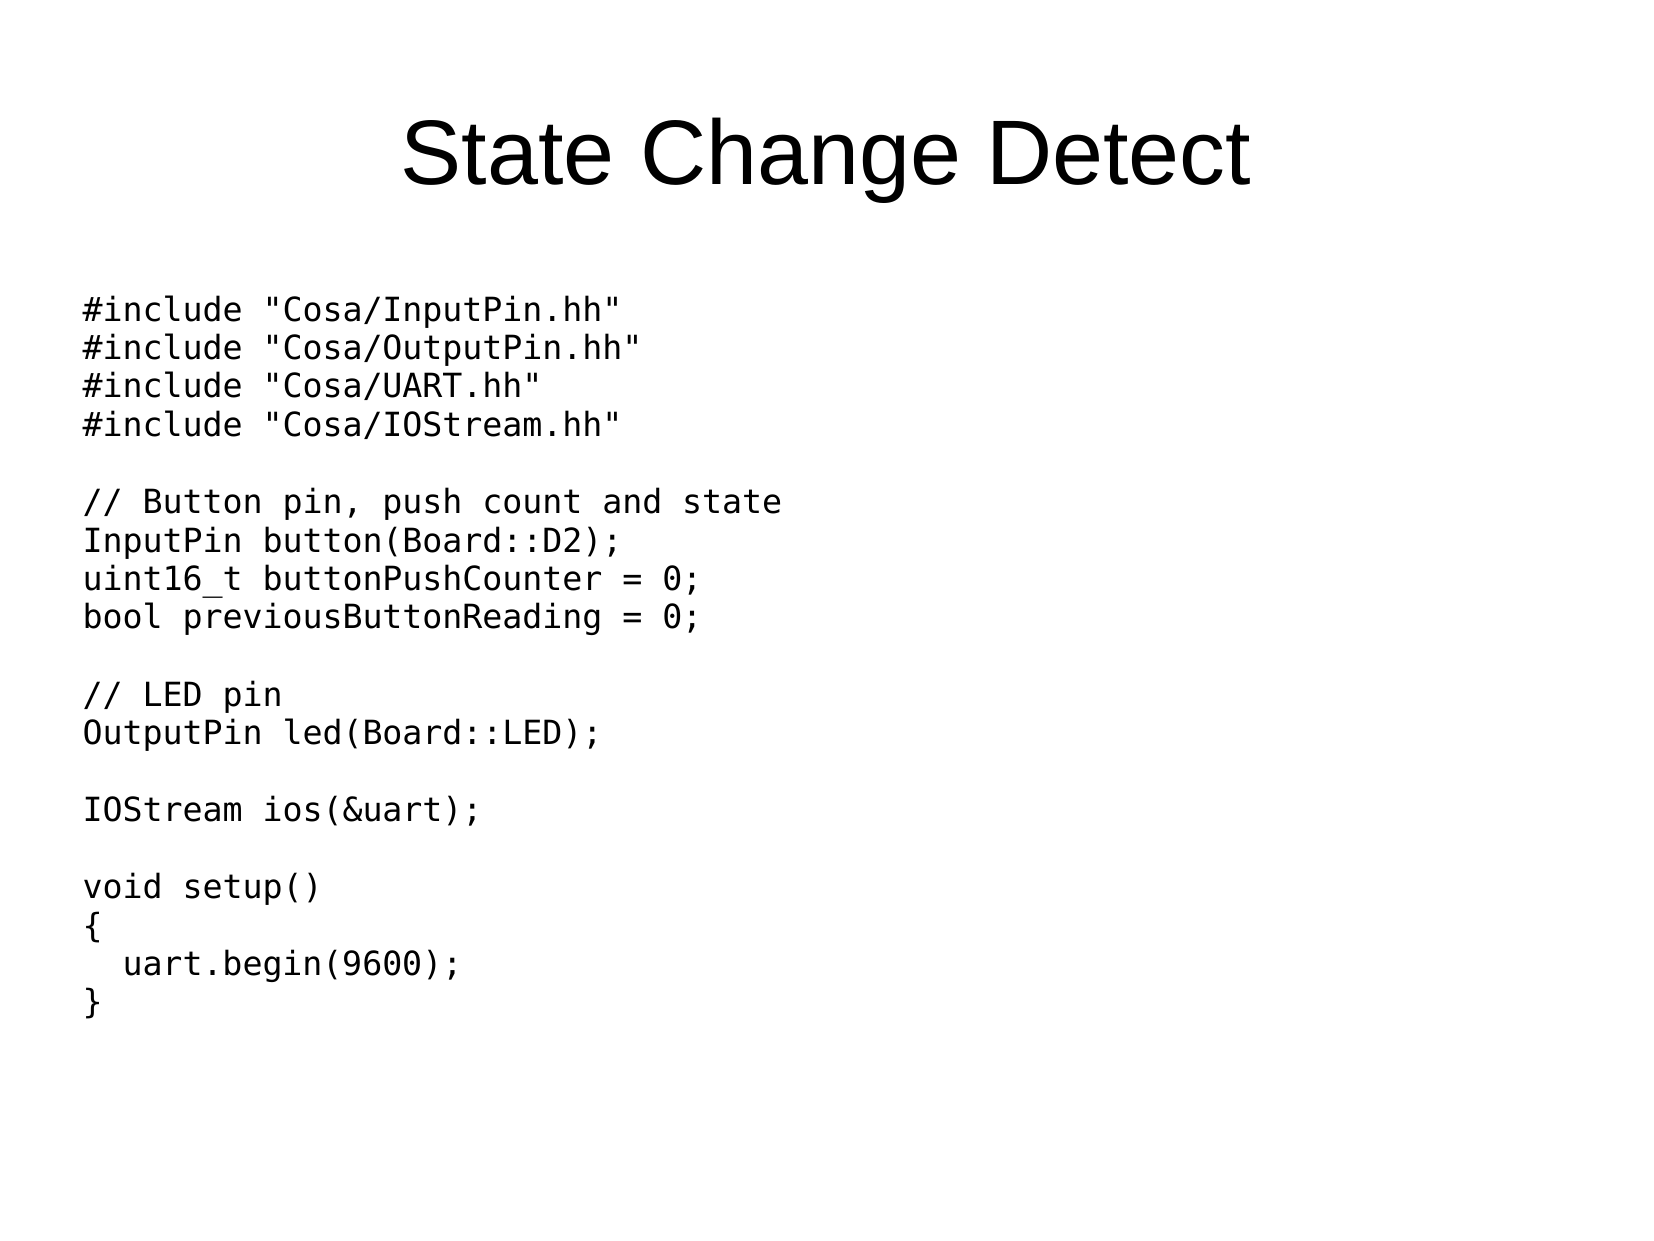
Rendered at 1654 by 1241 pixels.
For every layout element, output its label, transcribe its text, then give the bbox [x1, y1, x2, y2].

list #include "Cosa/InputPin.hh" #include "Cosa/OutputPin.hh" #include "Cosa/UART.hh" #include "Cosa/IOStream.hh" // Button pin, push count and state InputPin button(Board::D2); uint16_t buttonPushCounter = 0; bool previousButtonReading = 0; // LED pin OutputPin led(Board::LED); IOStream ios(&uart); void setup() { uart.begin(9600); } [82, 290, 1571, 1201]
title State Change Detect [82, 49, 1571, 257]
